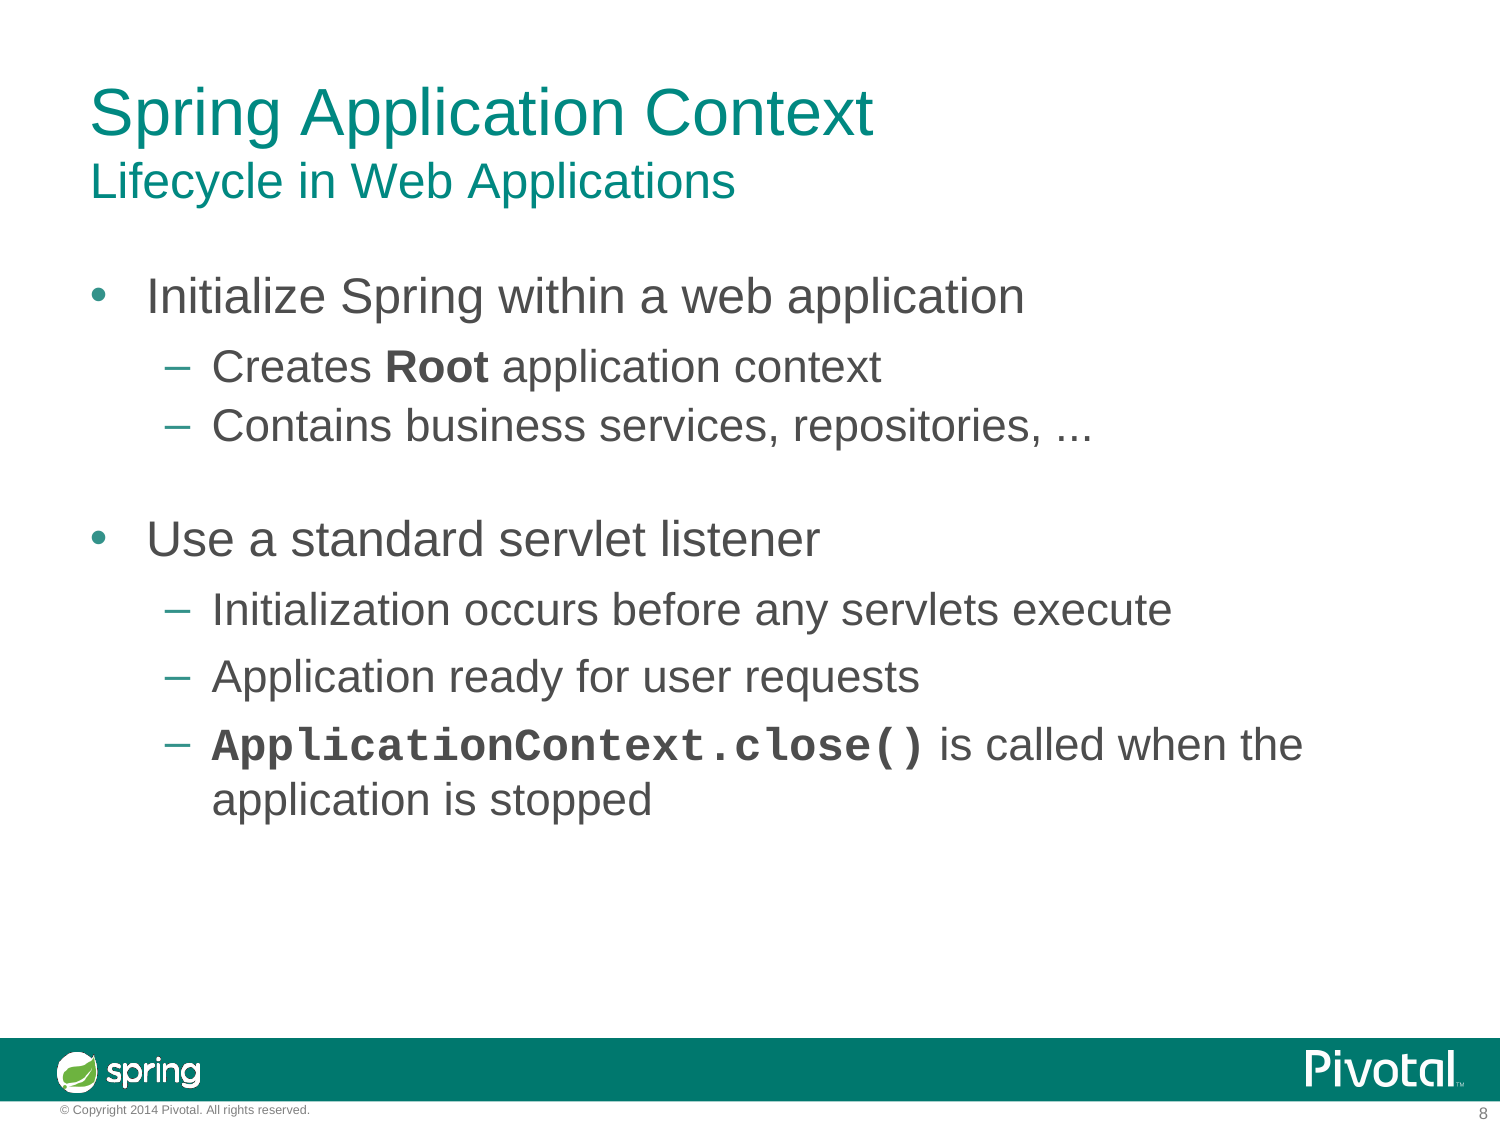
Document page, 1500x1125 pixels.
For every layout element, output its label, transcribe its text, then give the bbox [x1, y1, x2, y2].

picture [32, 1041, 210, 1103]
picture [1306, 1050, 1464, 1087]
list Initialize Spring within a web application Creates Root application context Contains business services, repositories, ... Use a standard servlet listener Initialization occurs before any servlets execute Application ready for user requests ApplicationContext.close() is called when the application is stopped [75, 262, 1426, 1005]
title Spring Application Context Lifecycle in Web Applications [75, 45, 1426, 233]
